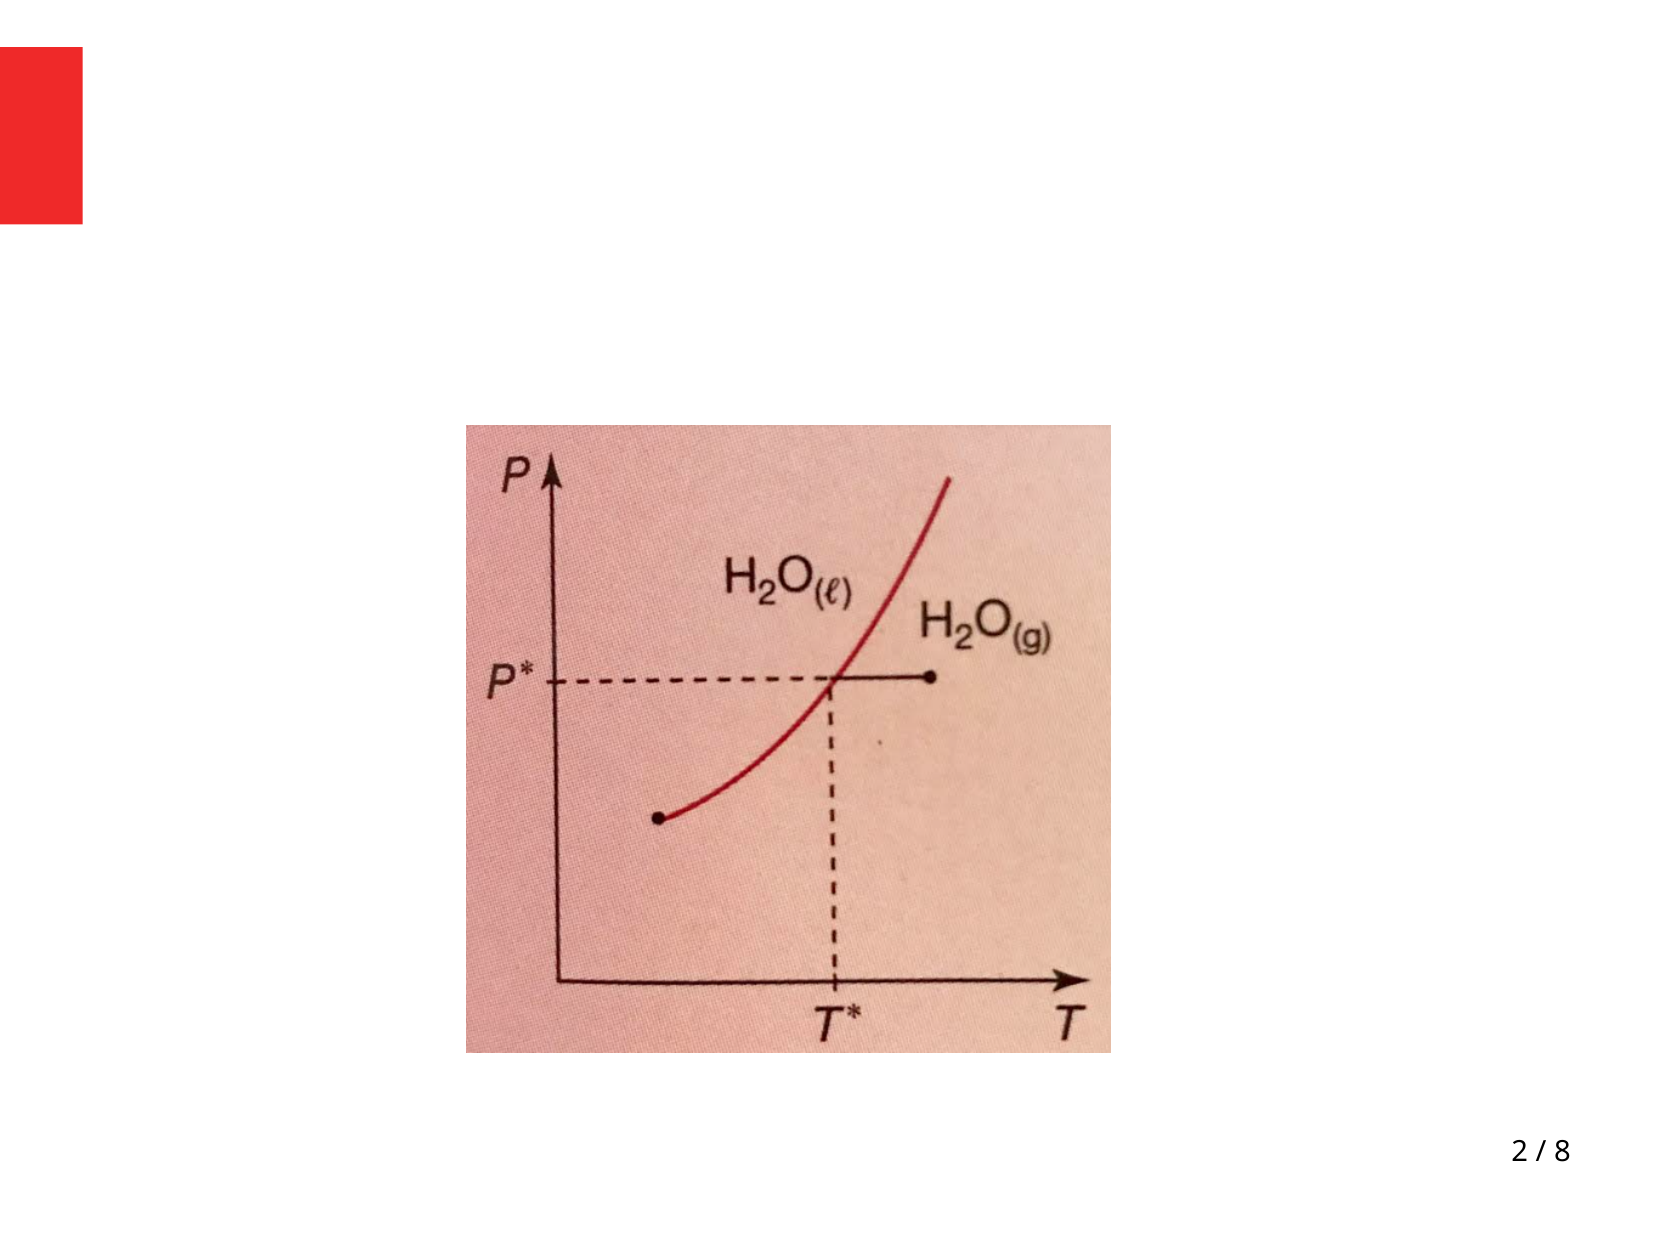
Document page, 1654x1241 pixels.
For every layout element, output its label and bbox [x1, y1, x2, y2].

picture [466, 425, 1111, 1053]
